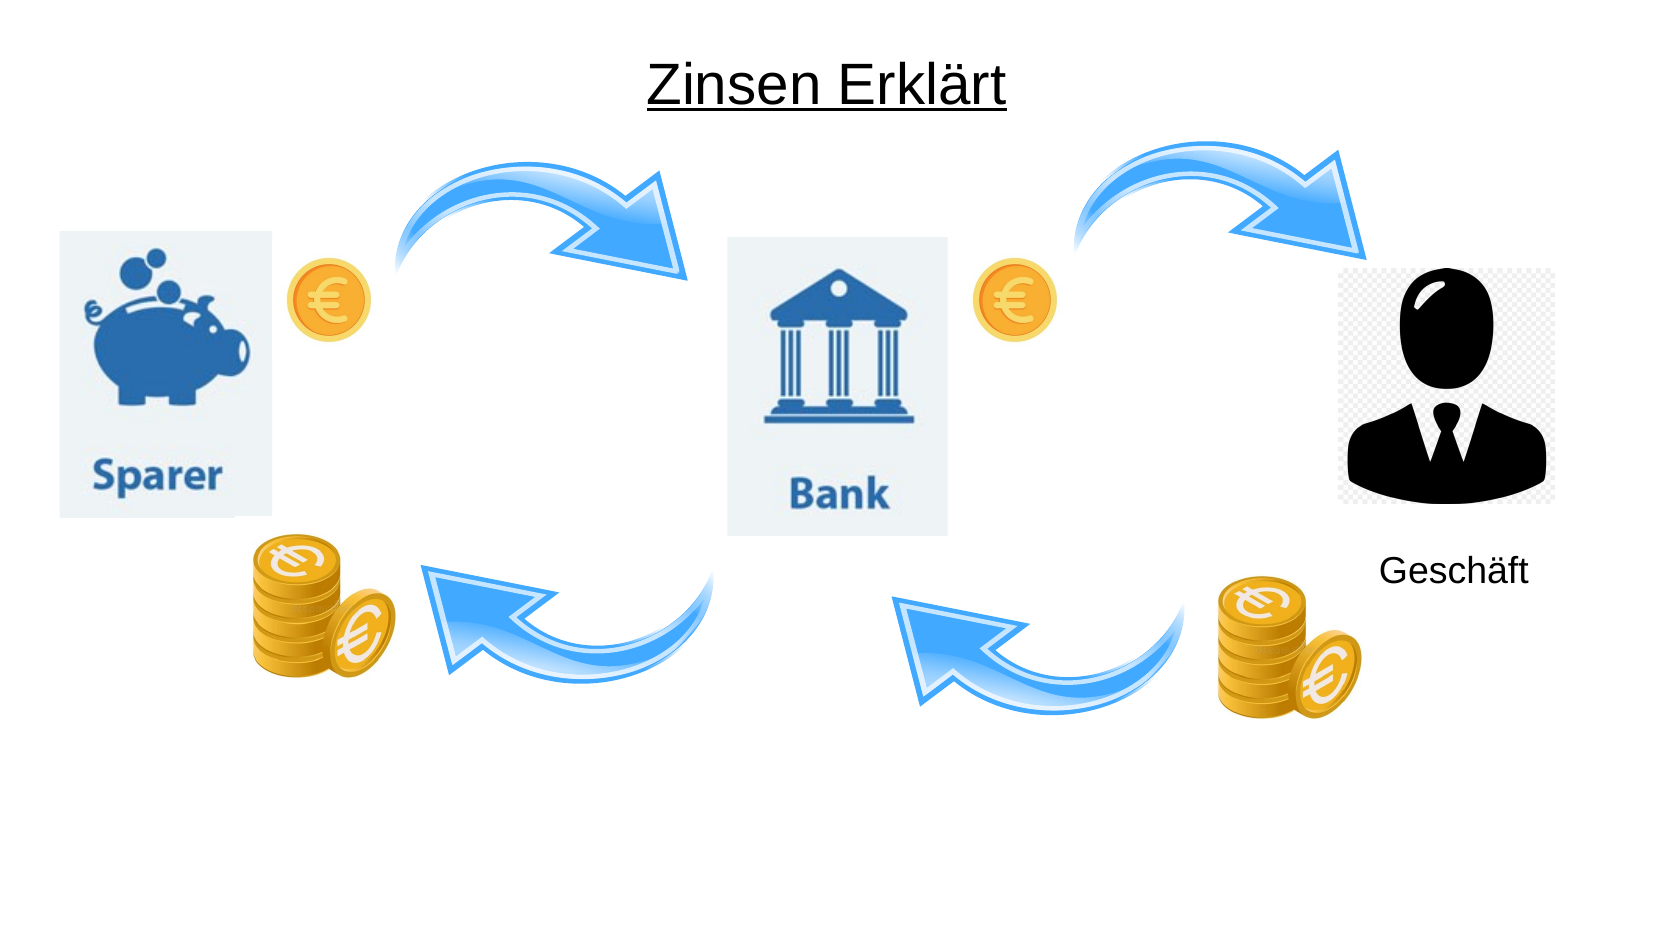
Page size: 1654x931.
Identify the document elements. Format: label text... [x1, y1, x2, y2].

picture [1200, 558, 1379, 736]
picture [727, 237, 948, 536]
picture [891, 596, 1188, 716]
text_box Geschäft [1283, 541, 1625, 599]
picture [958, 141, 1367, 356]
title Zinsen Erklärt [82, 6, 1571, 162]
picture [1338, 268, 1555, 504]
picture [420, 564, 717, 684]
picture [392, 161, 688, 281]
picture [59, 231, 413, 695]
